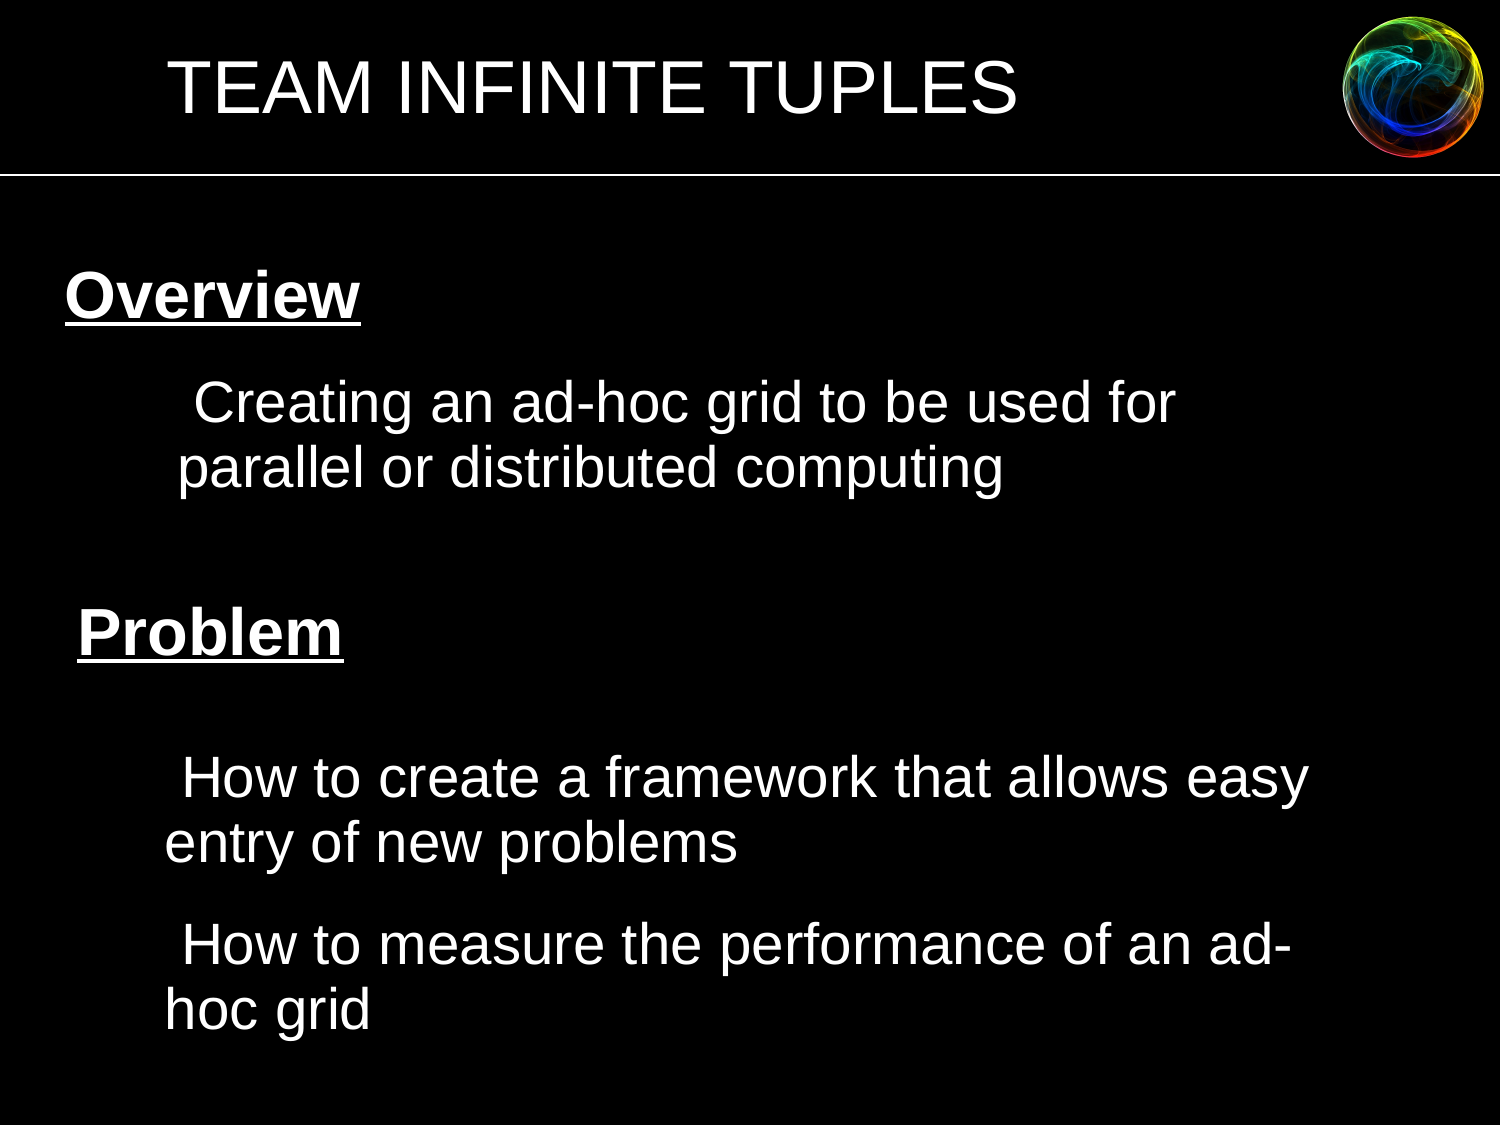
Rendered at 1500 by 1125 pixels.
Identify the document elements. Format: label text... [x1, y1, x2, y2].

text_box Overview [49, 249, 538, 341]
text_box How to create a framework that allows easy entry of new problems How to measure the performance of an ad-hoc grid [149, 737, 1401, 1050]
text_box Creating an ad-hoc grid to be used for parallel or distributed computing [162, 362, 1375, 508]
picture [1325, 0, 1500, 174]
text_box TEAM INFINITE TUPLES [0, 37, 1188, 137]
text_box Problem [62, 587, 550, 678]
